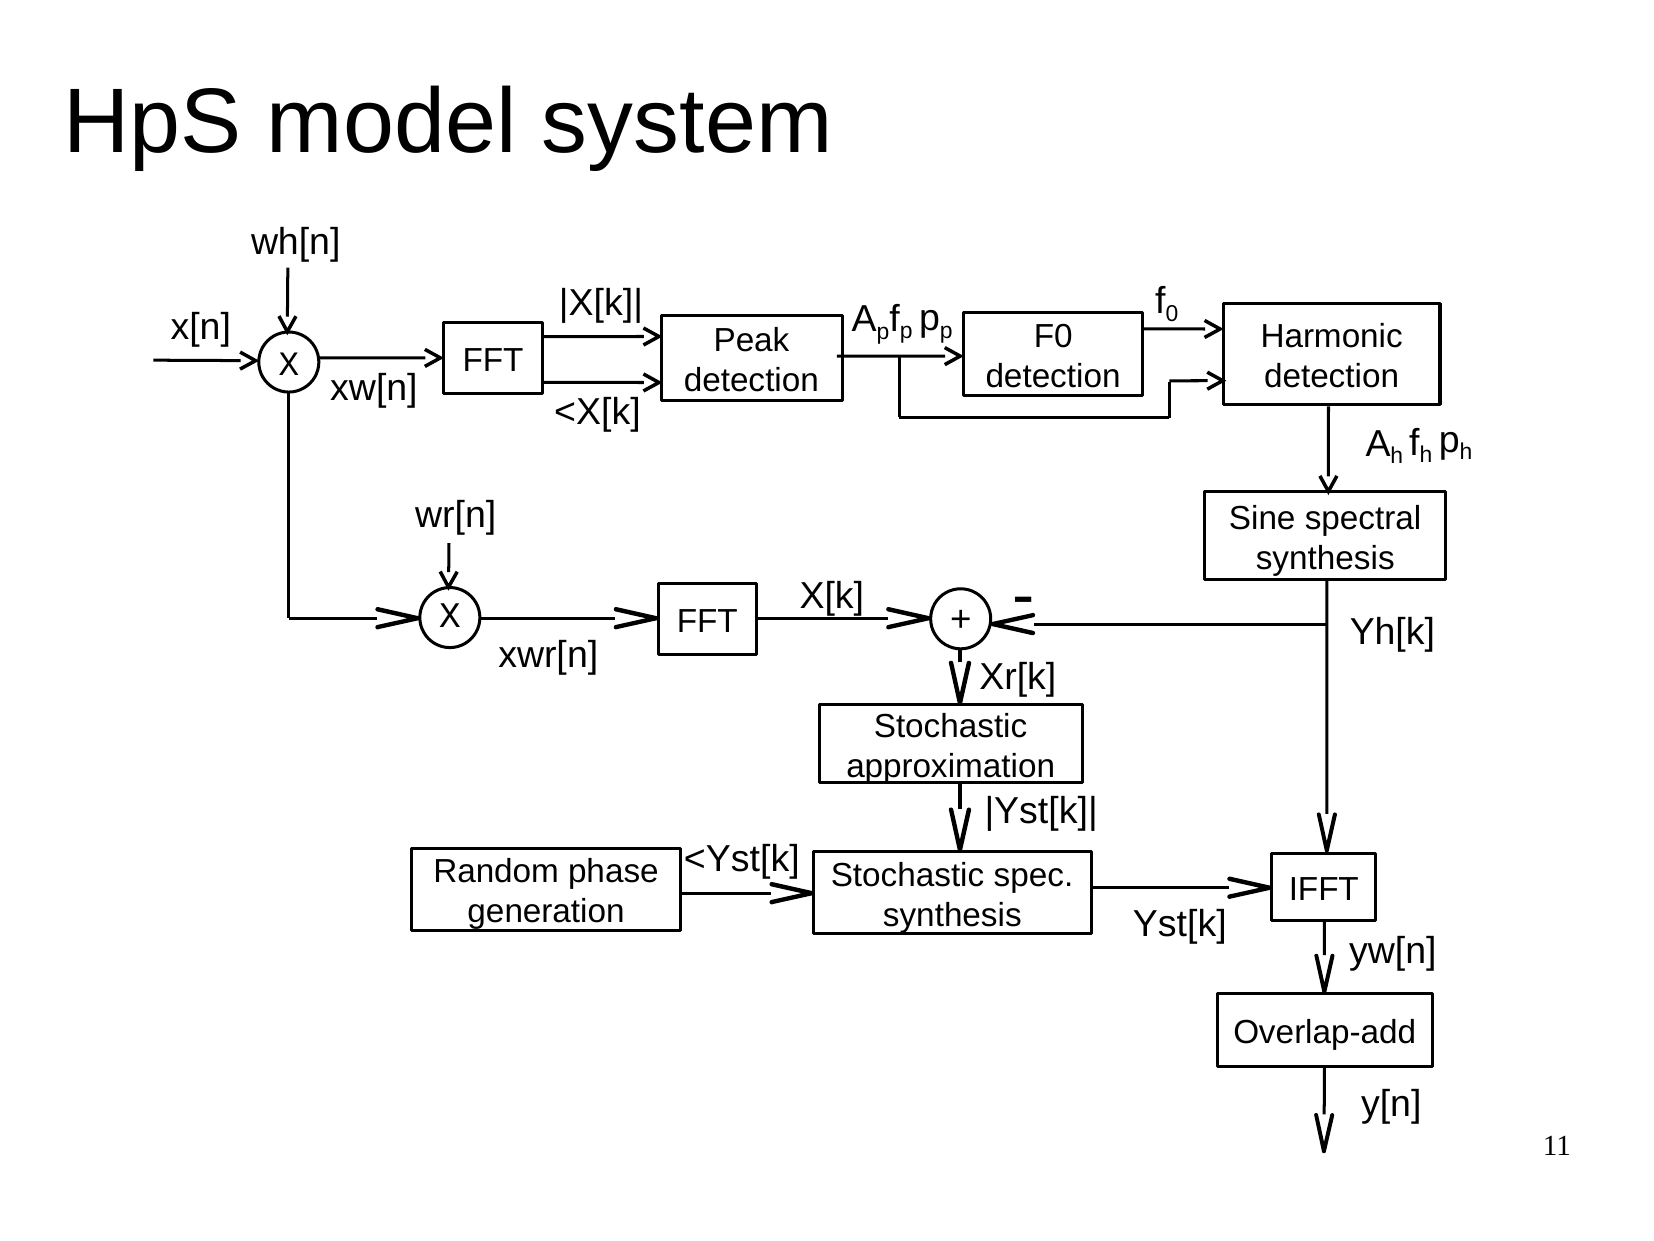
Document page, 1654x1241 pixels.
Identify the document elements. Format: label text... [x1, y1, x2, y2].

text_box ph [1424, 410, 1488, 472]
text_box x[n] [155, 298, 246, 356]
text_box + [930, 588, 991, 649]
text_box X [419, 587, 480, 648]
text_box X [258, 332, 319, 393]
text_box Ap [836, 290, 874, 352]
title HpS model system [63, 16, 1552, 224]
text_box X[k] [784, 567, 914, 630]
text_box Sine spectral synthesis [1204, 491, 1446, 580]
text_box yw[n] [1334, 922, 1452, 979]
text_box Stochastic approximation [819, 704, 1083, 783]
text_box pp [904, 289, 968, 351]
text_box Yh[k] [1335, 603, 1451, 661]
text_box <Yst[k] [669, 829, 815, 893]
text_box - [997, 549, 1080, 639]
text_box xw[n] [315, 359, 433, 416]
text_box f0 [1140, 272, 1194, 334]
text_box |X[k]| [544, 274, 658, 331]
text_box xwr[n] [483, 626, 614, 689]
text_box F0 detection [963, 312, 1143, 396]
text_box wr[n] [400, 486, 512, 549]
text_box Random phase generation [411, 848, 681, 931]
text_box |Yst[k]| [969, 782, 1113, 845]
text_box IFFT [1271, 853, 1376, 921]
text_box Xr[k] [964, 648, 1093, 711]
text_box wh[n] [236, 213, 356, 271]
text_box fp [874, 289, 928, 352]
text_box <X[k] [539, 382, 656, 440]
text_box Stochastic spec. synthesis [813, 851, 1092, 934]
text_box X[k] [890, 624, 914, 630]
text_box FFT [443, 322, 543, 394]
text_box FFT [658, 583, 757, 655]
text_box Peak detection [661, 315, 843, 401]
text_box fh [1394, 414, 1448, 476]
text_box Yst[k] [1118, 894, 1247, 958]
text_box Overlap-add [1217, 993, 1433, 1067]
text_box y[n] [1346, 1075, 1437, 1133]
text_box Harmonic detection [1223, 303, 1441, 405]
text_box Ah [1350, 414, 1394, 476]
